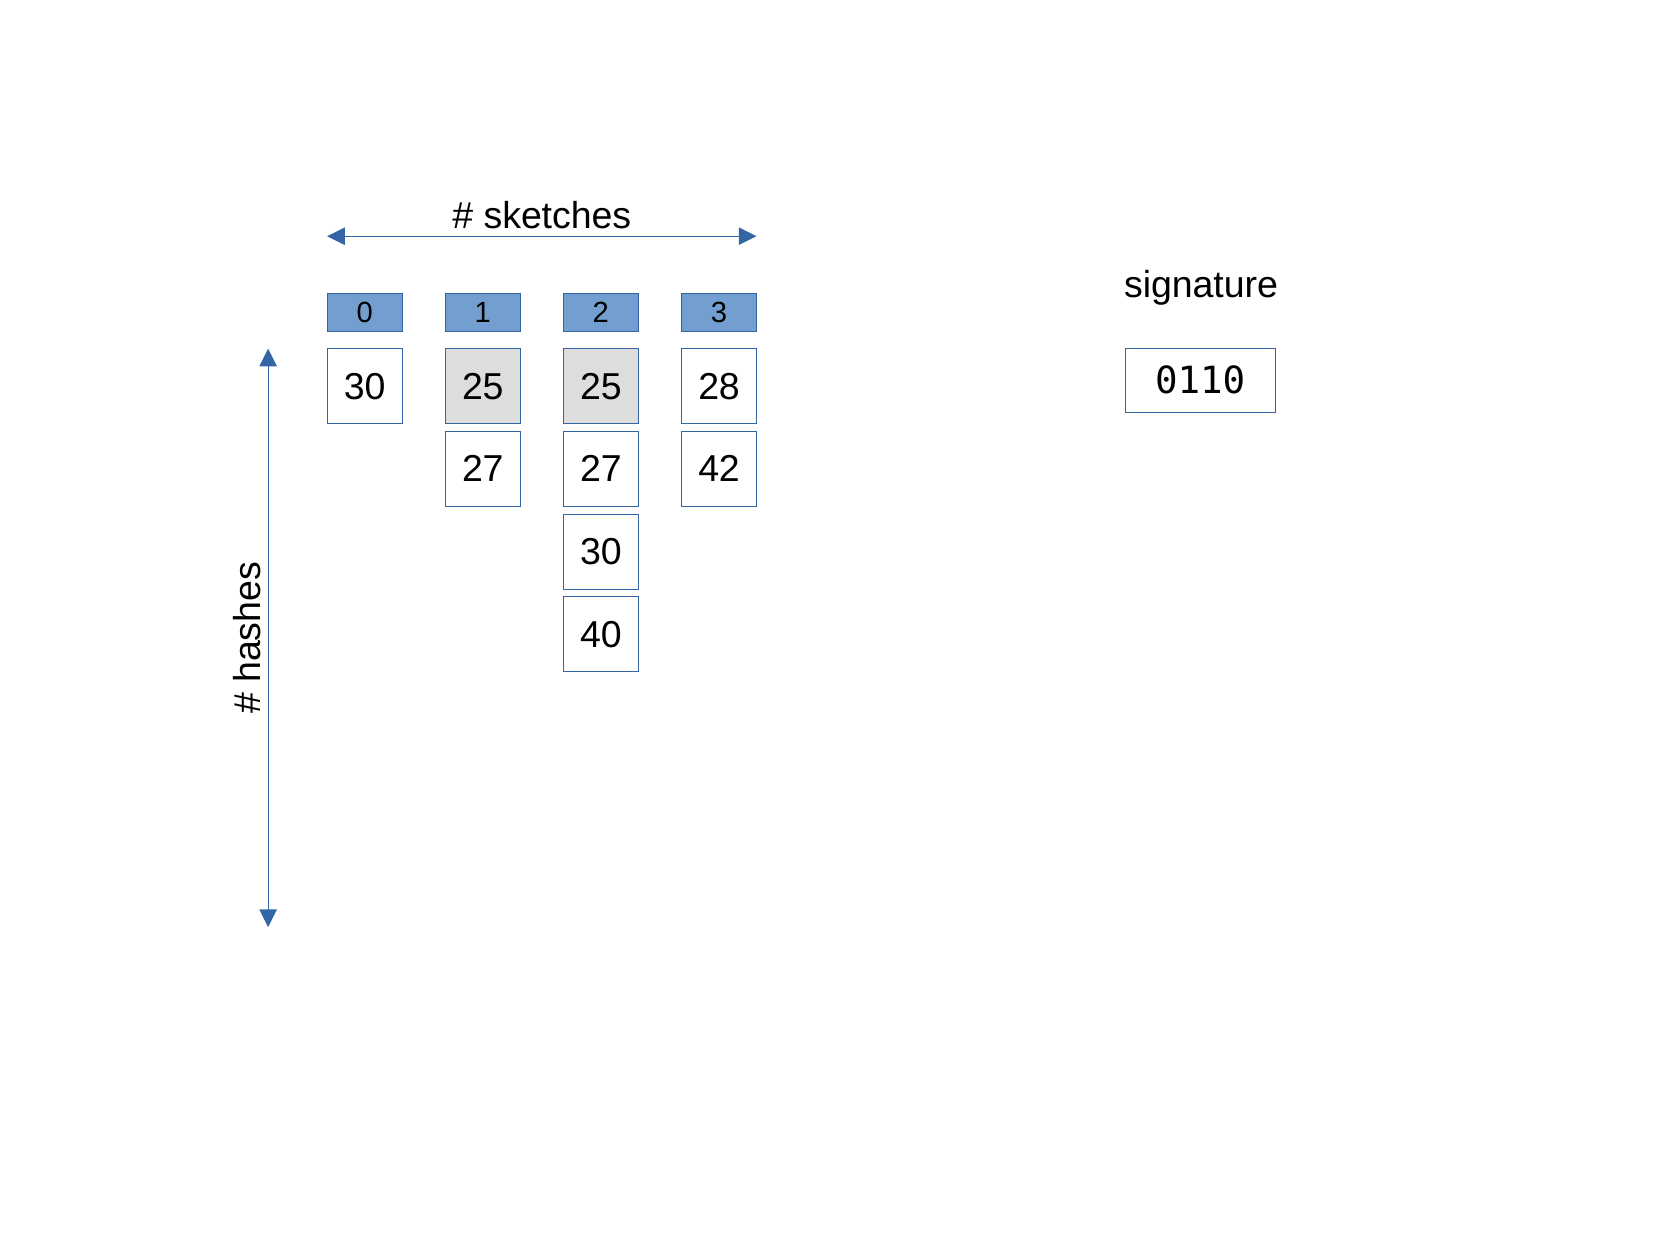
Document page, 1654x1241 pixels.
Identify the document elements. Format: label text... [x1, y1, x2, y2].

text_box signature [1032, 246, 1370, 322]
text_box 28 [681, 348, 757, 424]
text_box 1 [445, 293, 521, 332]
text_box 30 [327, 348, 403, 424]
text_box 30 [563, 514, 639, 590]
text_box 25 [563, 348, 639, 424]
text_box 40 [563, 596, 639, 672]
text_box 0 [327, 293, 403, 332]
text_box 42 [681, 431, 757, 507]
text_box 27 [563, 431, 639, 507]
text_box 3 [681, 293, 757, 332]
text_box 25 [445, 348, 521, 424]
text_box 0110 [1125, 348, 1276, 413]
text_box 27 [445, 431, 521, 507]
text_box 2 [563, 293, 639, 332]
